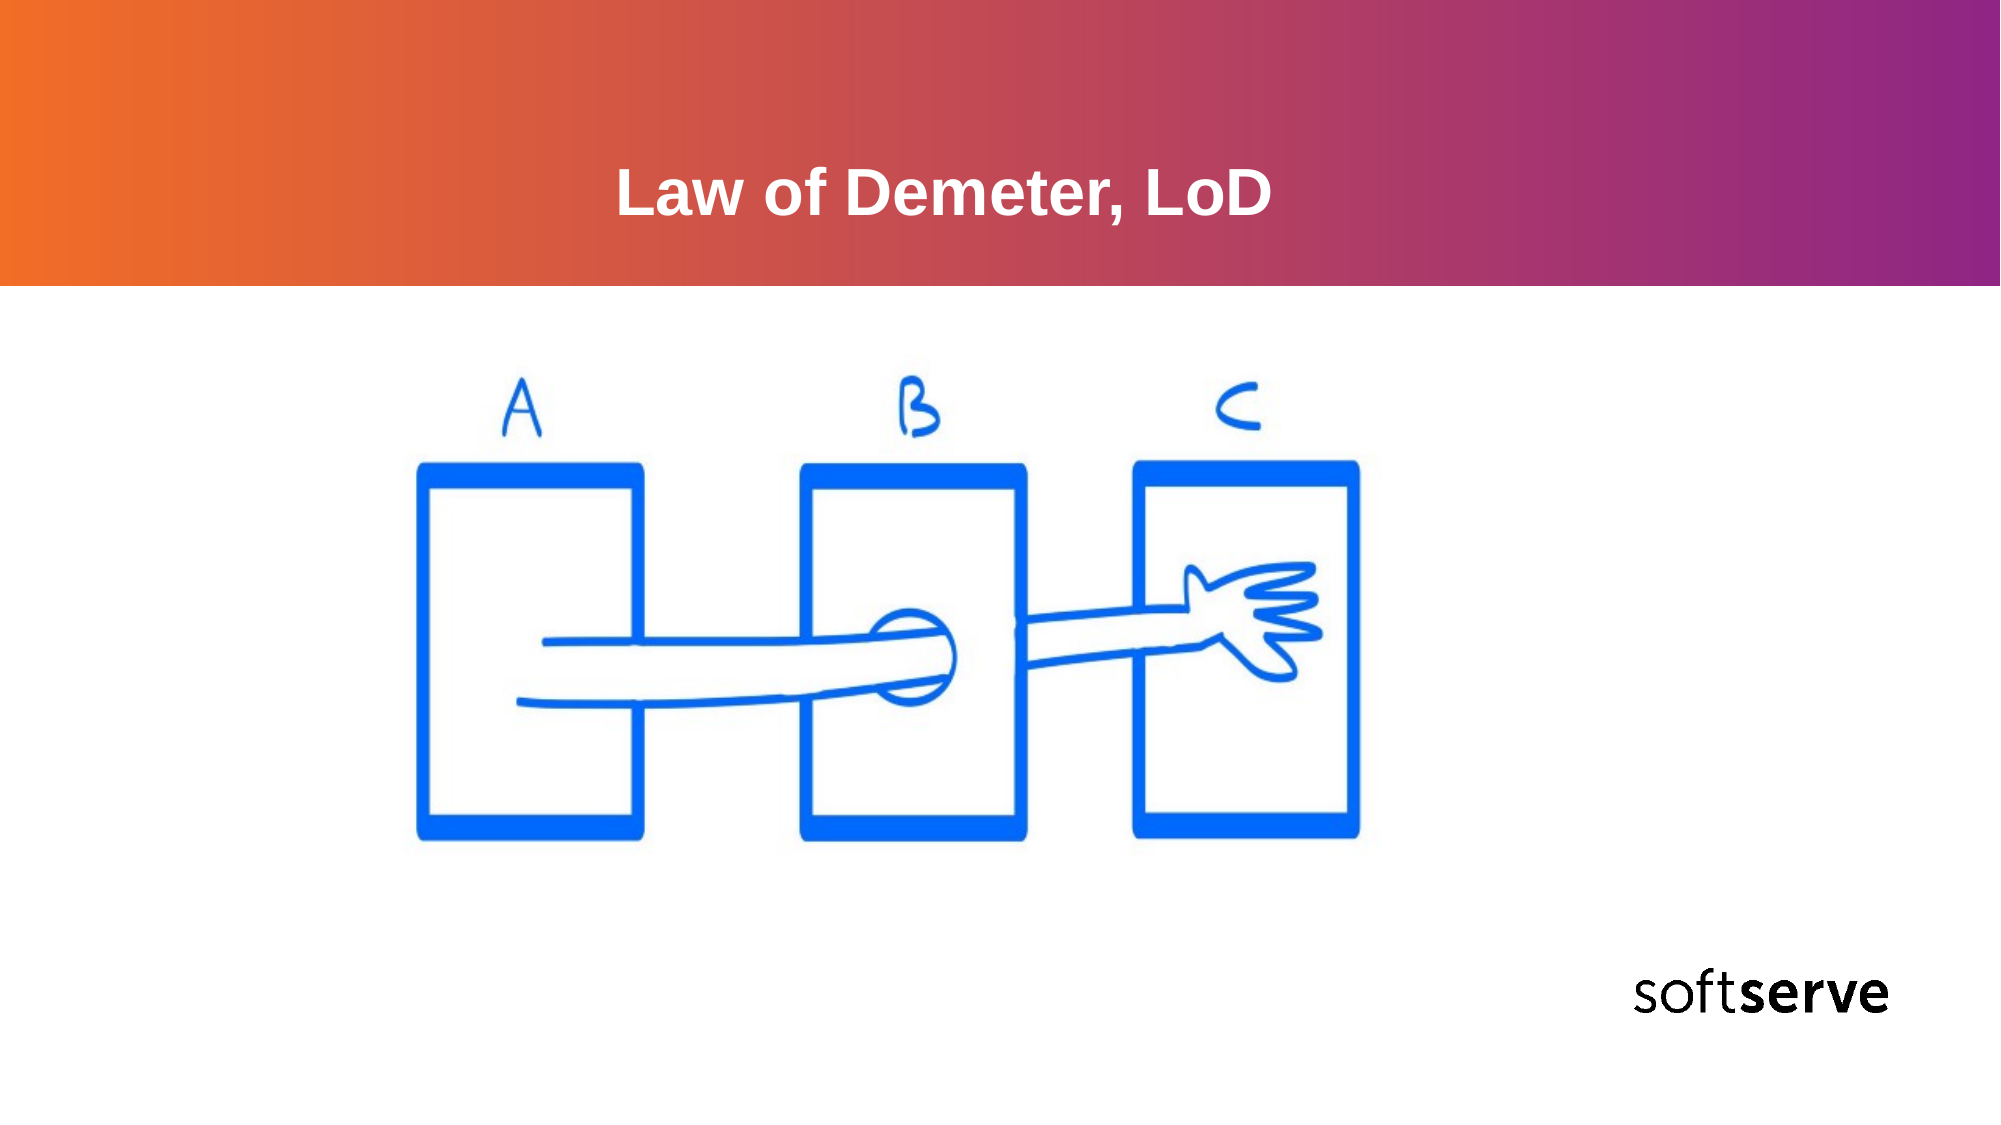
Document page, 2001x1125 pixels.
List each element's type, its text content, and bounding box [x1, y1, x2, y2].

picture [1634, 968, 1888, 1013]
text_box Law of Demeter, LoD [442, 147, 1447, 238]
picture [354, 354, 1449, 870]
